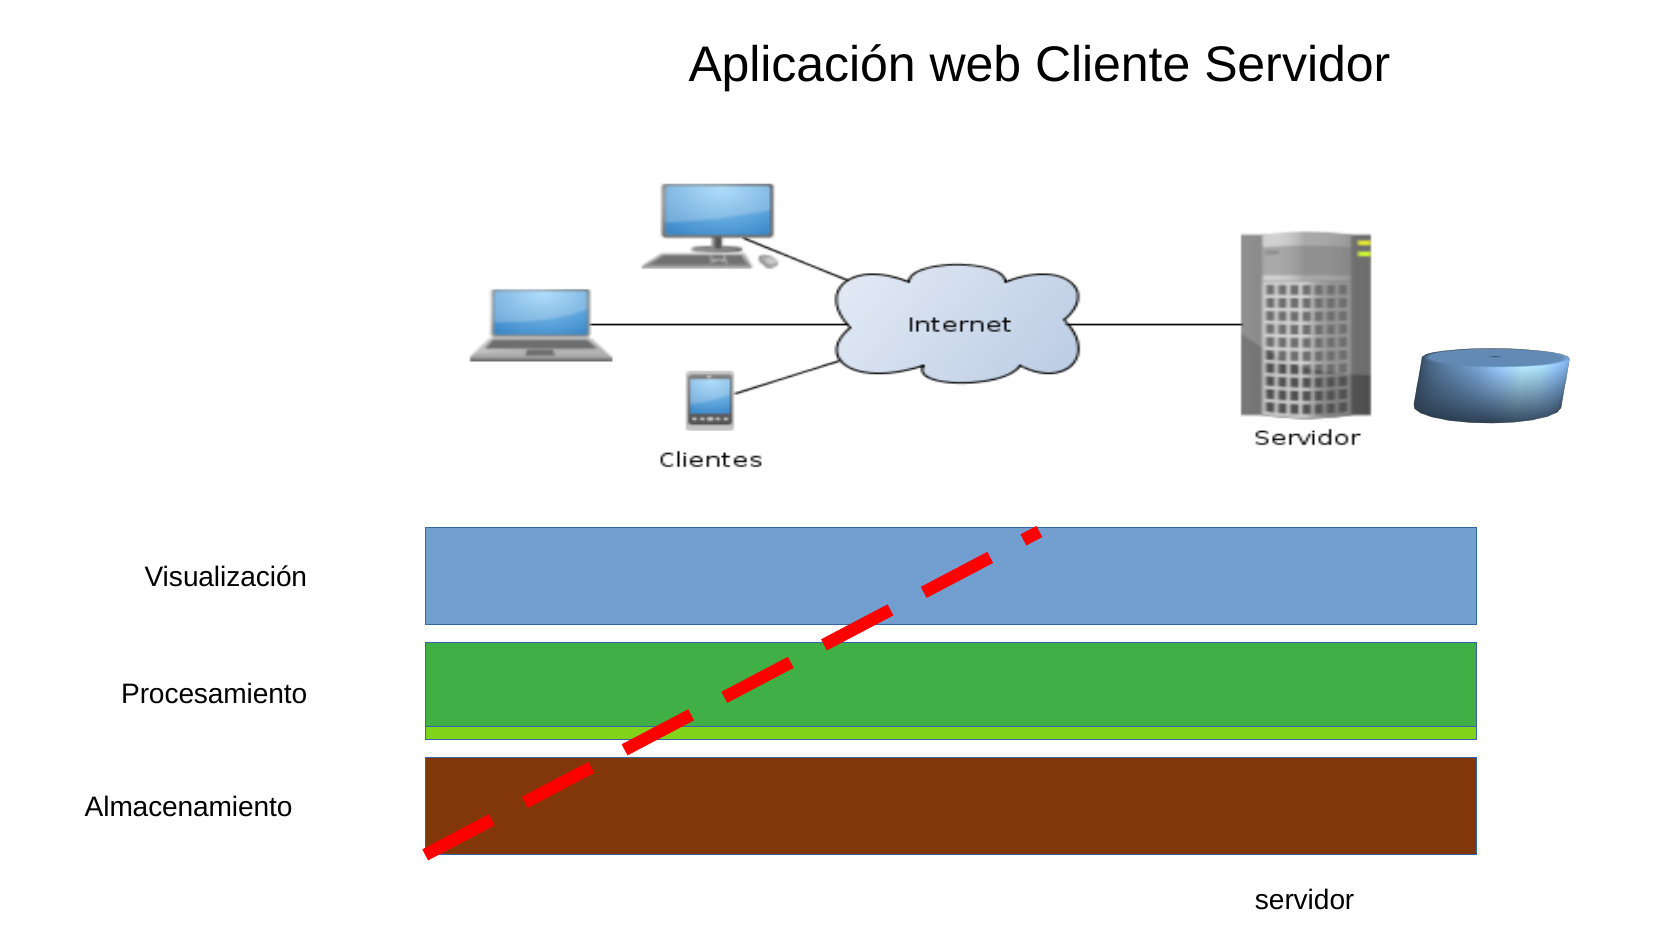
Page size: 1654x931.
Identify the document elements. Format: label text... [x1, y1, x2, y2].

picture [437, 159, 1403, 508]
text_box [425, 642, 1477, 740]
text_box servidor [1240, 876, 1524, 924]
text_box Visualización [129, 553, 377, 600]
text_box [425, 757, 1477, 855]
text_box Almacenamiento [69, 783, 378, 831]
text_box Procesamiento [106, 670, 386, 717]
text_box Aplicación web Cliente Servidor [673, 29, 1512, 124]
text_box [425, 527, 1477, 625]
